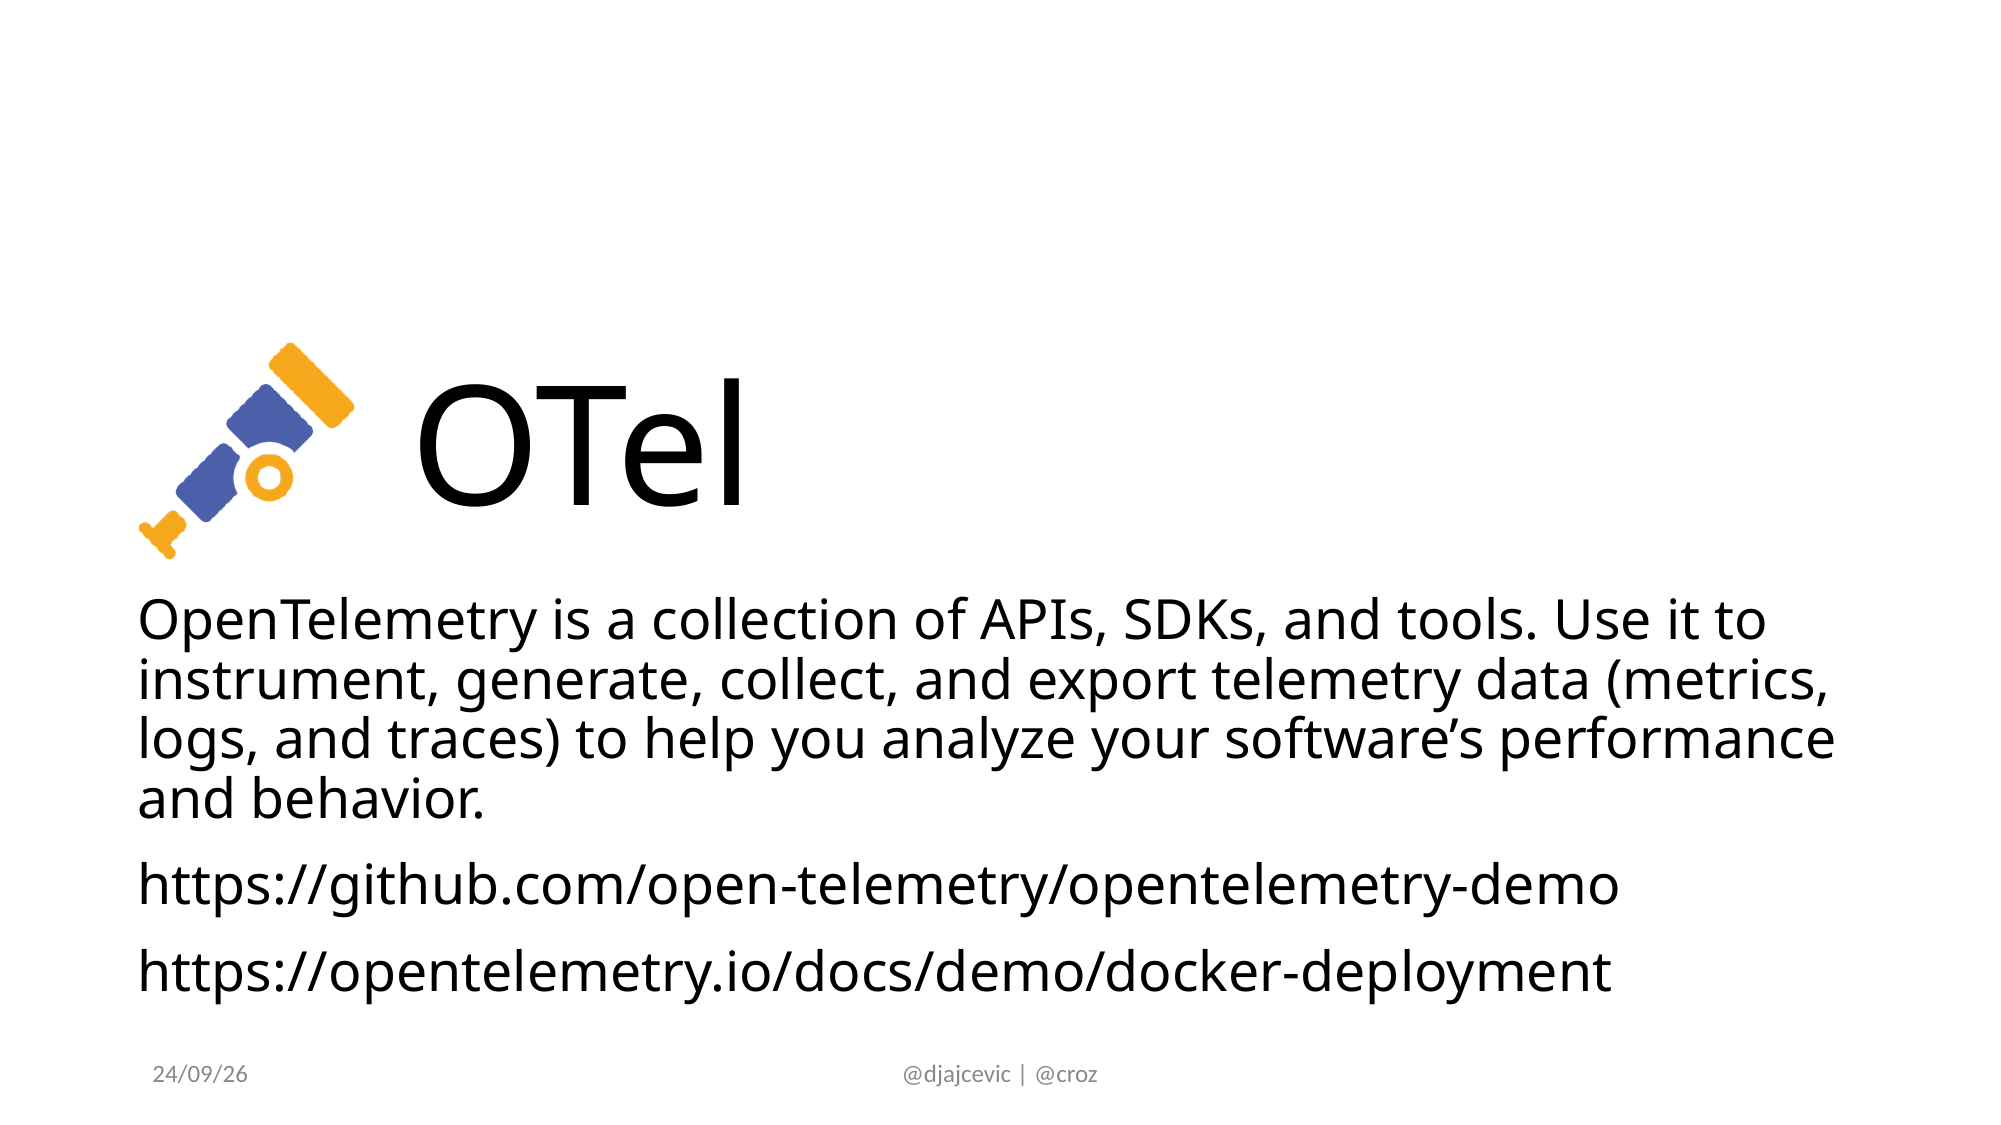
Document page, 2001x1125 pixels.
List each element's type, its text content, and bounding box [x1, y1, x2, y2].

picture [137, 341, 355, 560]
text_box @djajcevic | @croz [662, 1042, 1338, 1103]
list OpenTelemetry is a collection of APIs, SDKs, and tools. Use it to instrument, generate, collect, and export telemetry data (metrics, logs, and traces) to help you analyze your software’s performance and behavior. https://github.com/open-telemetry/opentelemetry-demo https://opentelemetry.io/docs/demo/docker-deployment [137, 562, 1863, 1014]
text_box [137, 1042, 588, 1103]
title OTel [394, 342, 2000, 561]
